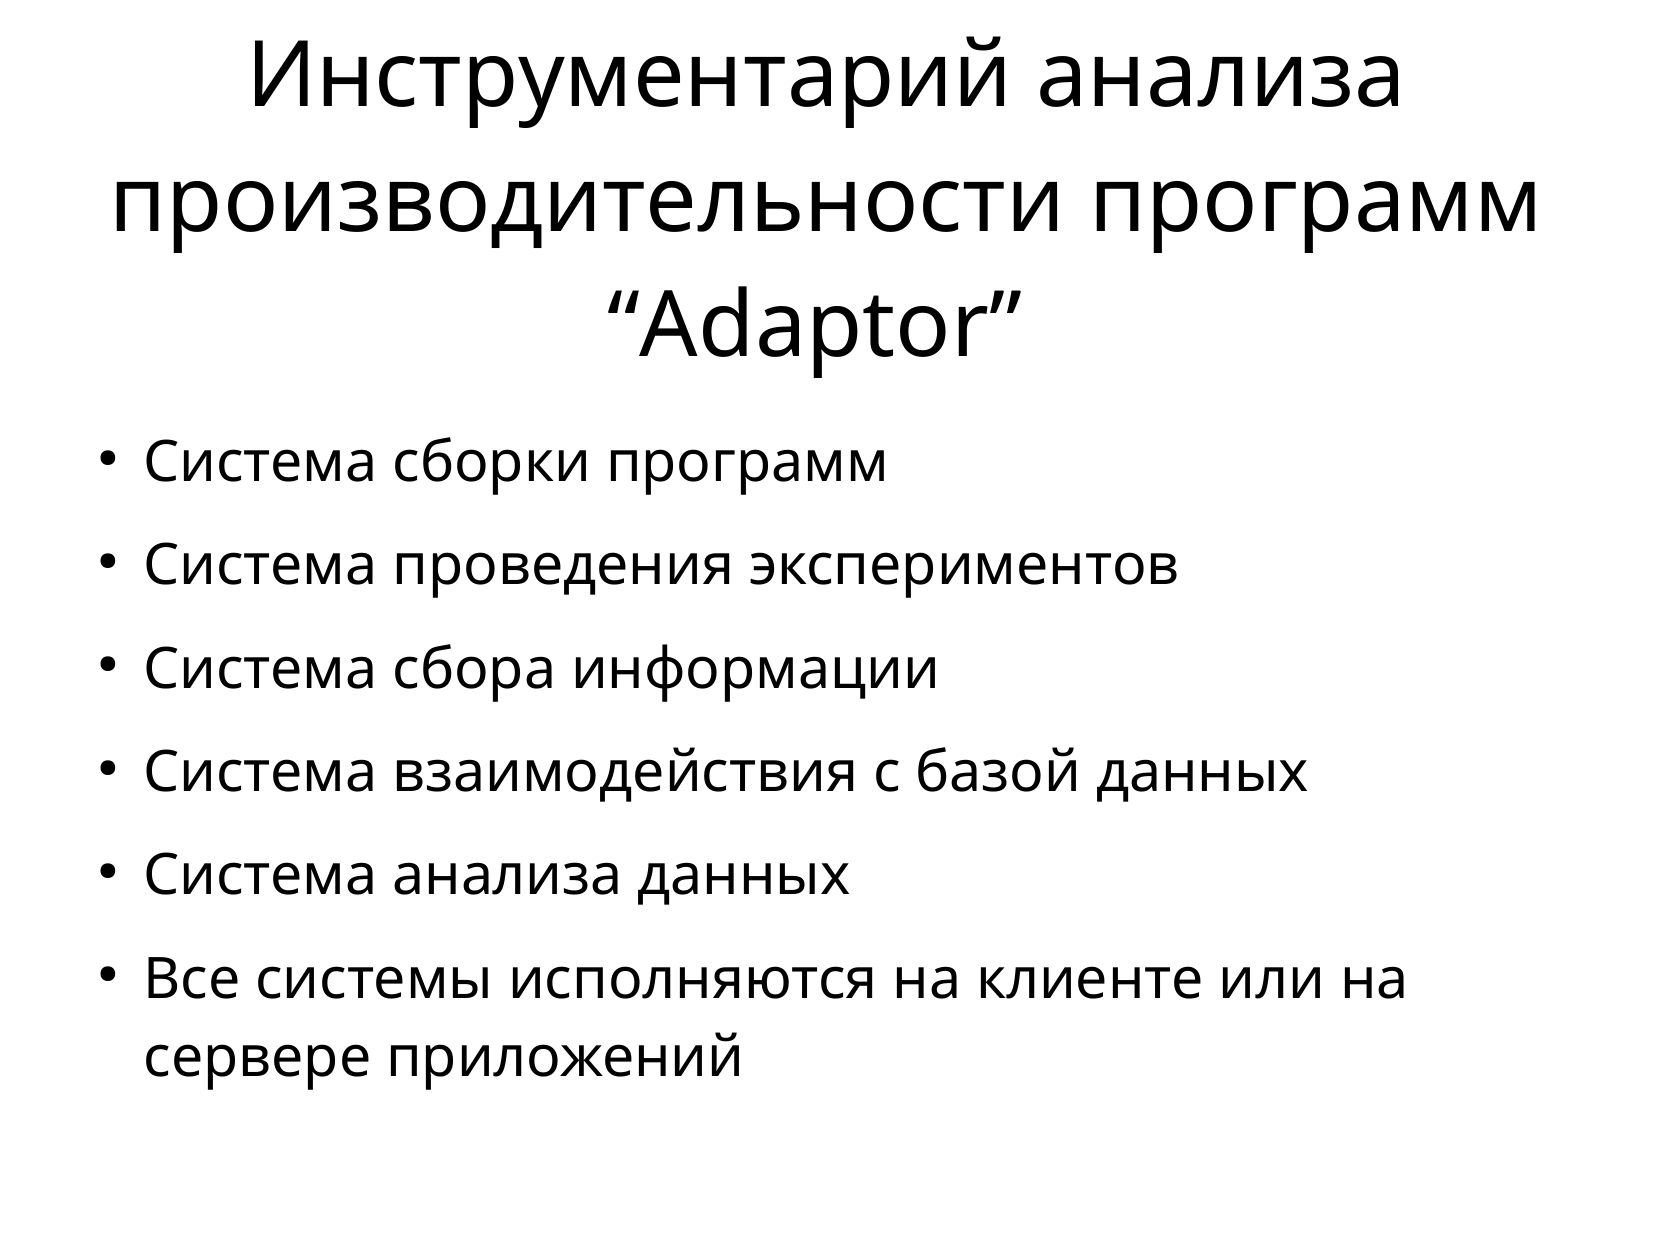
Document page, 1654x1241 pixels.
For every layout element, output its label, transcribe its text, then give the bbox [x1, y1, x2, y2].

list Система сборки программ Система проведения экспериментов Система сбора информации Система взаимодействия с базой данных Система анализа данных Все системы исполняются на клиенте или на сервере приложений [82, 420, 1571, 1096]
title Инструментарий анализа производительности программ “Adaptor” [82, 30, 1571, 363]
